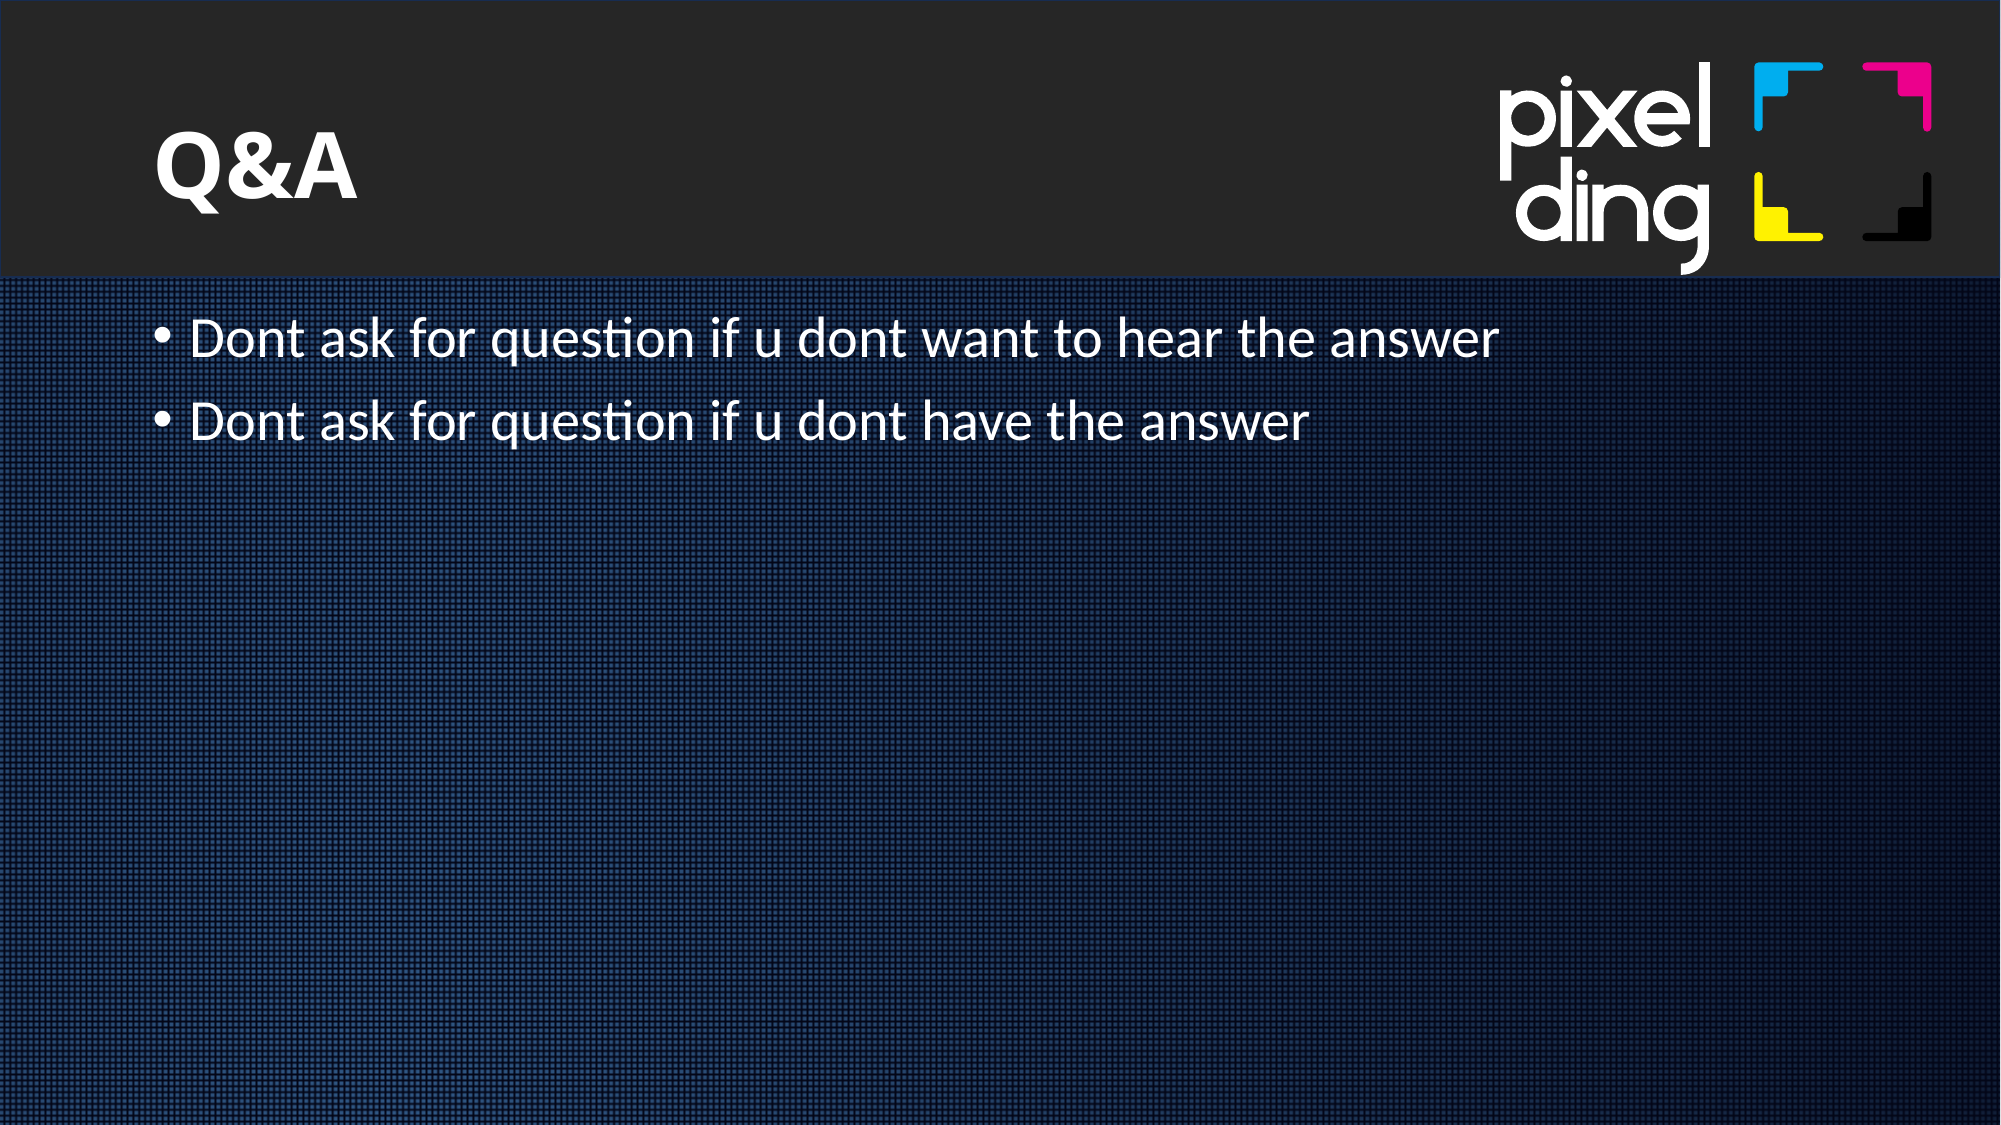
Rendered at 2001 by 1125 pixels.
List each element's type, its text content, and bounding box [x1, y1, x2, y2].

list Dont ask for question if u dont want to hear the answer Dont ask for question if u dont have the answer [137, 299, 1863, 1014]
title Q&A [137, 59, 1863, 278]
